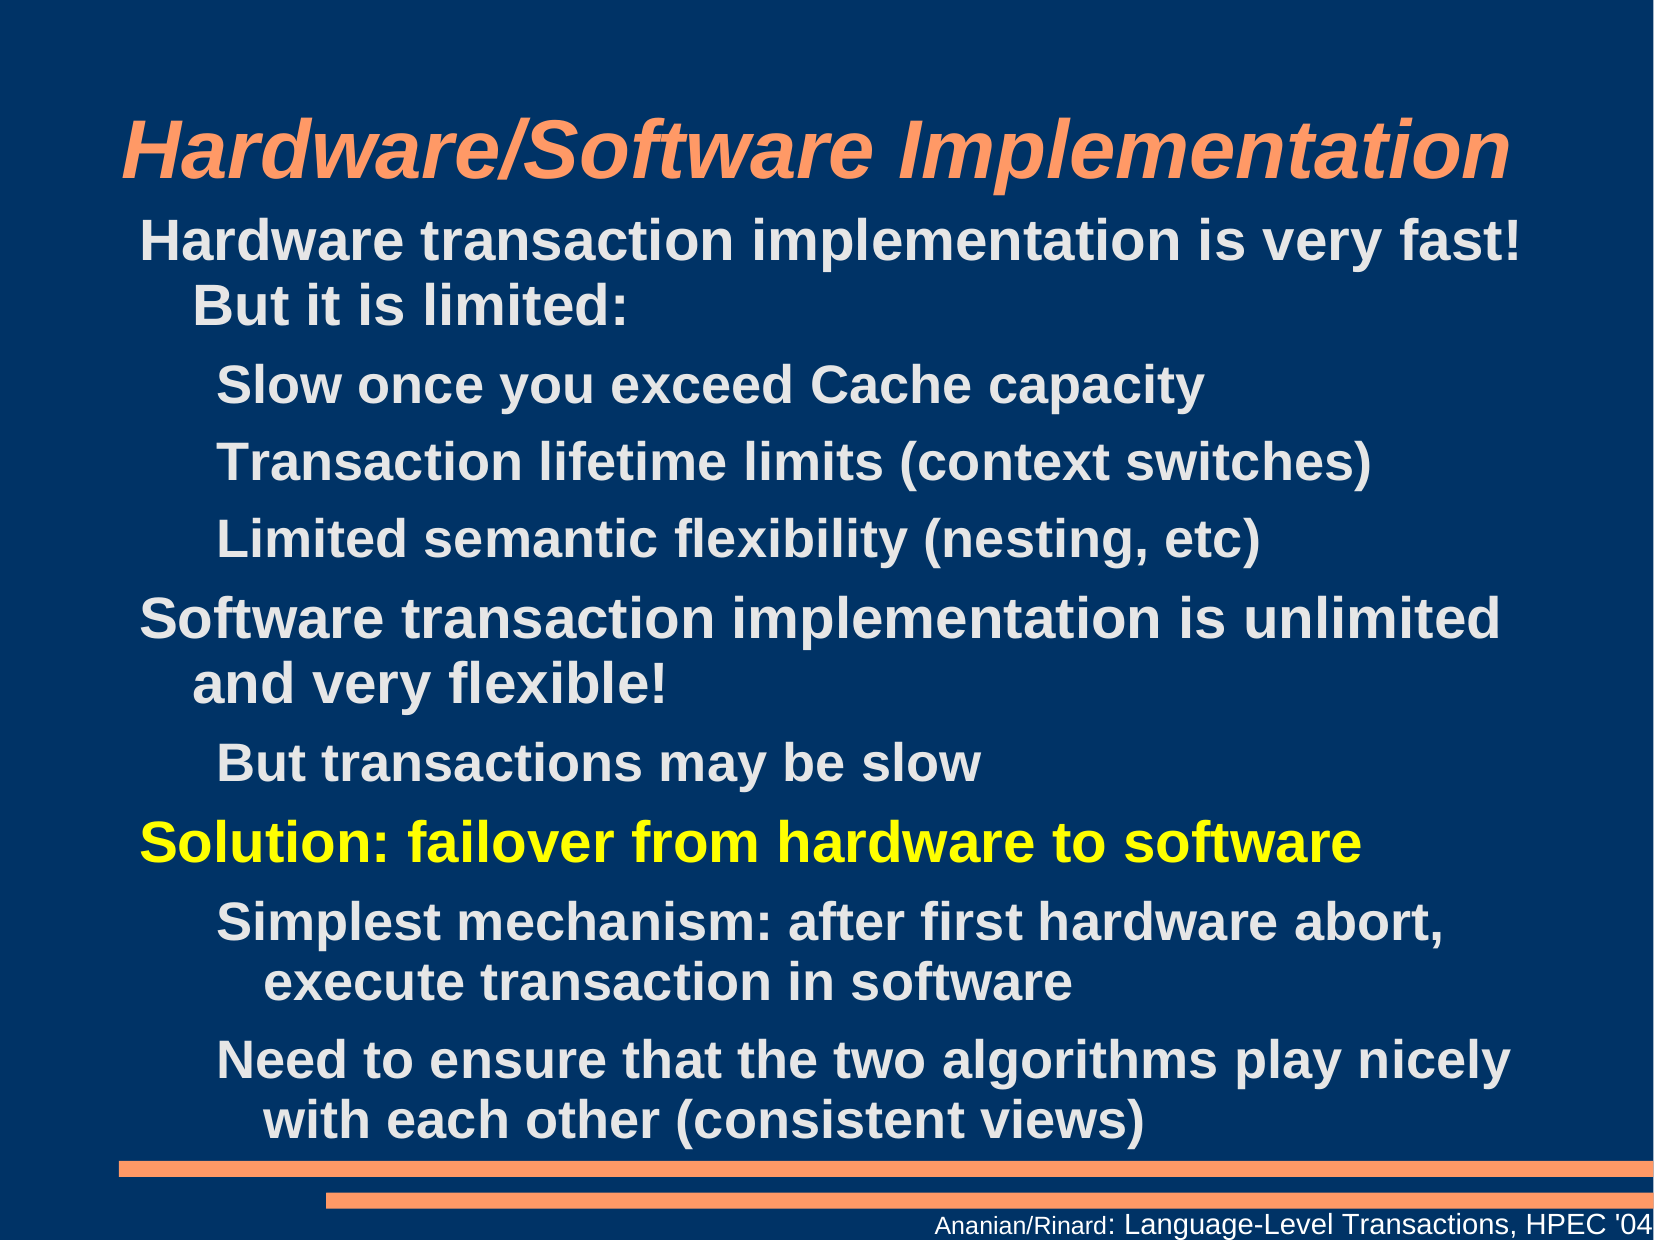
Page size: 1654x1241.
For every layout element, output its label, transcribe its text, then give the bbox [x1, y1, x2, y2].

title Hardware/Software Implementation [121, 46, 1534, 207]
list Hardware transaction implementation is very fast! But it is limited: Slow once you exceed Cache capacity Transaction lifetime limits (context switches) Limited semantic flexibility (nesting, etc) Software transaction implementation is unlimited and very flexible! But transactions may be slow Solution: failover from hardware to software Simplest mechanism: after first hardware abort, execute transaction in software Need to ensure that the two algorithms play nicely with each other (consistent views) [121, 207, 1561, 1196]
